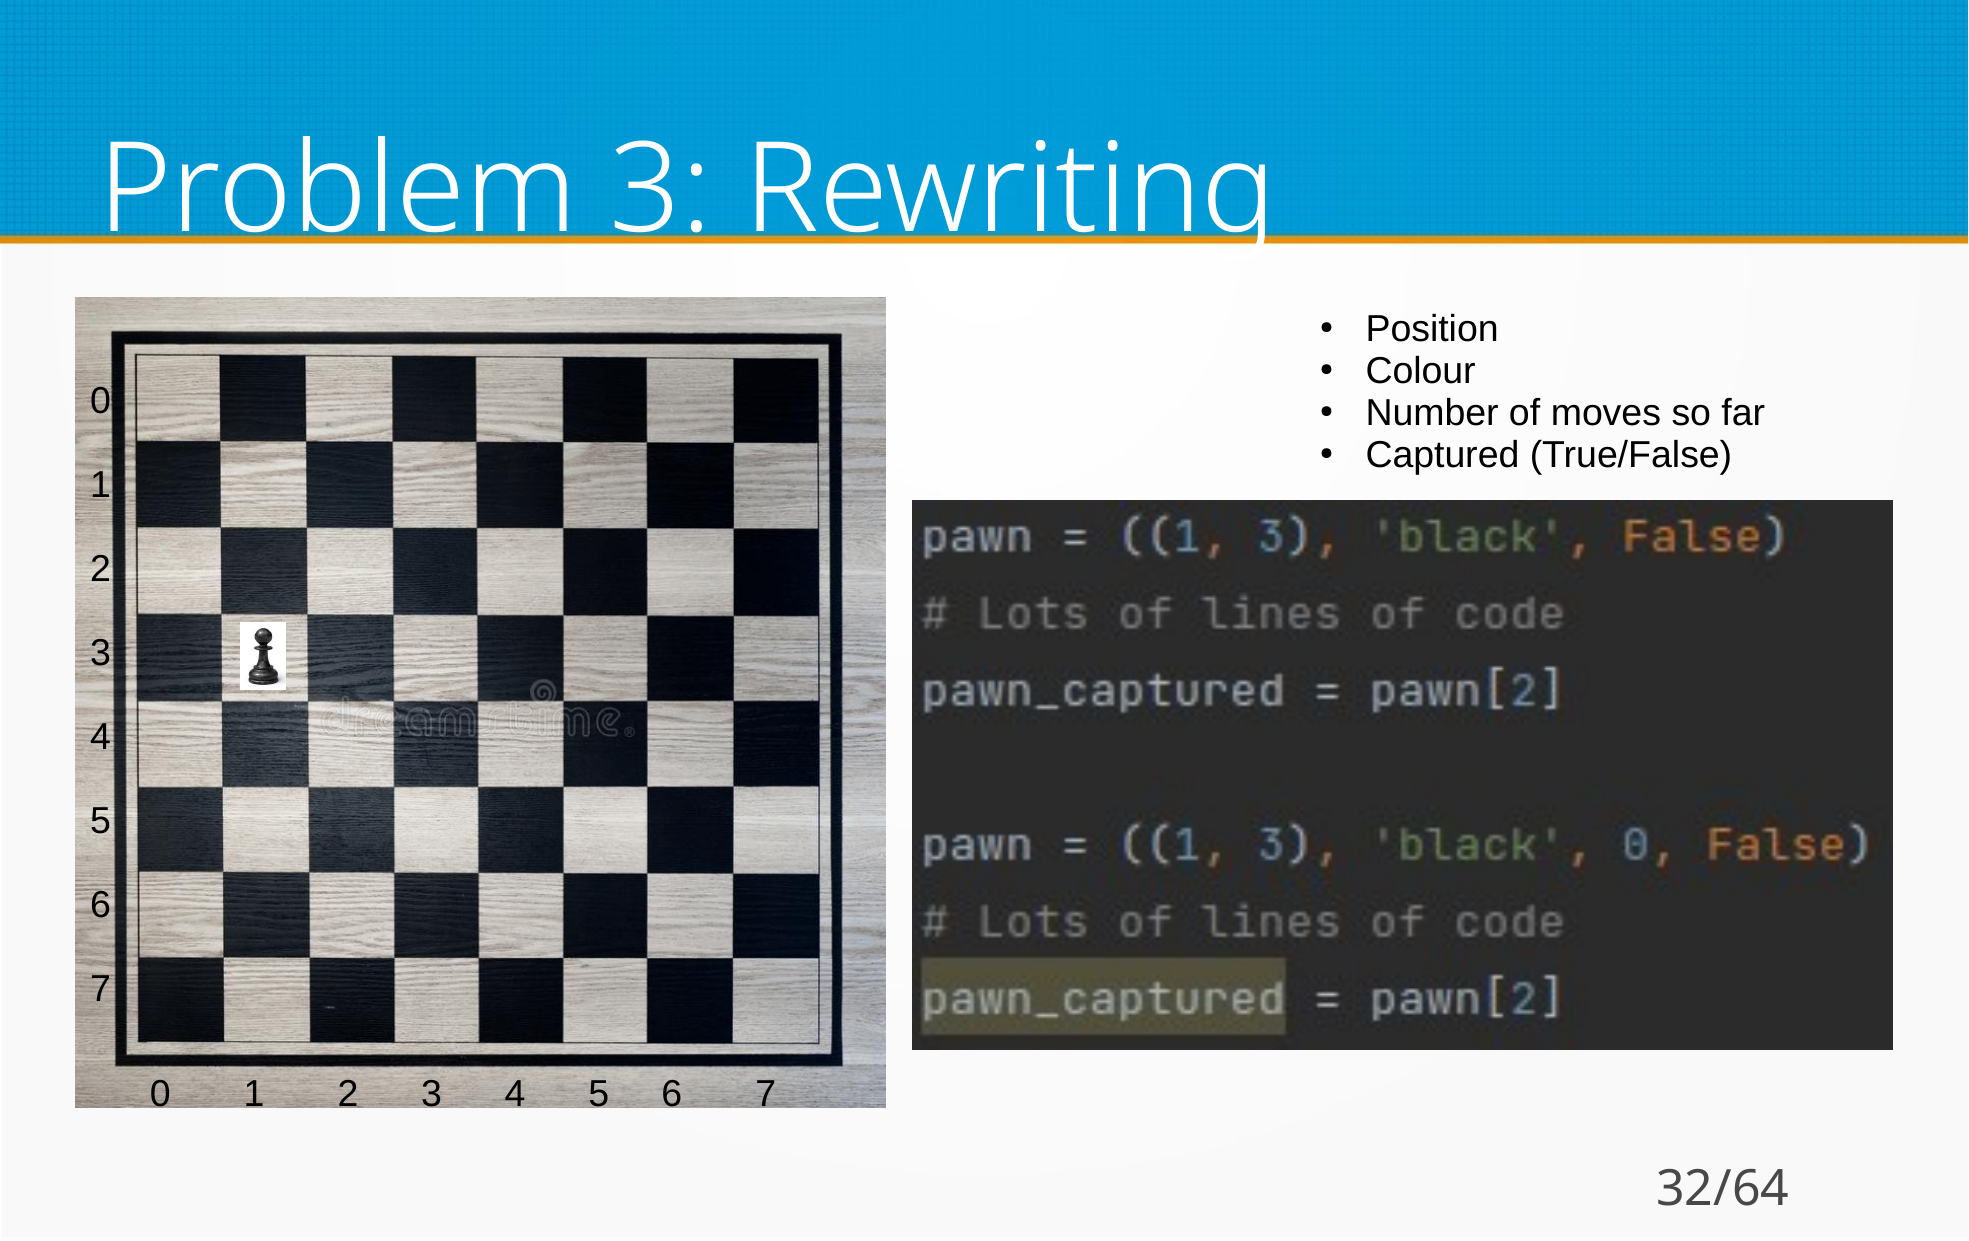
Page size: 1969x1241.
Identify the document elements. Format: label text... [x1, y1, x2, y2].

text_box Position Colour Number of moves so far Captured (True/False) [1305, 300, 1831, 483]
picture [0, 233, 1969, 1241]
title Problem 3: Rewriting [98, 49, 1870, 257]
text_box 0 1 2 3 4 5 6 7 [135, 1065, 811, 1122]
text_box 0 1 2 3 4 5 6 7 [75, 330, 121, 1017]
